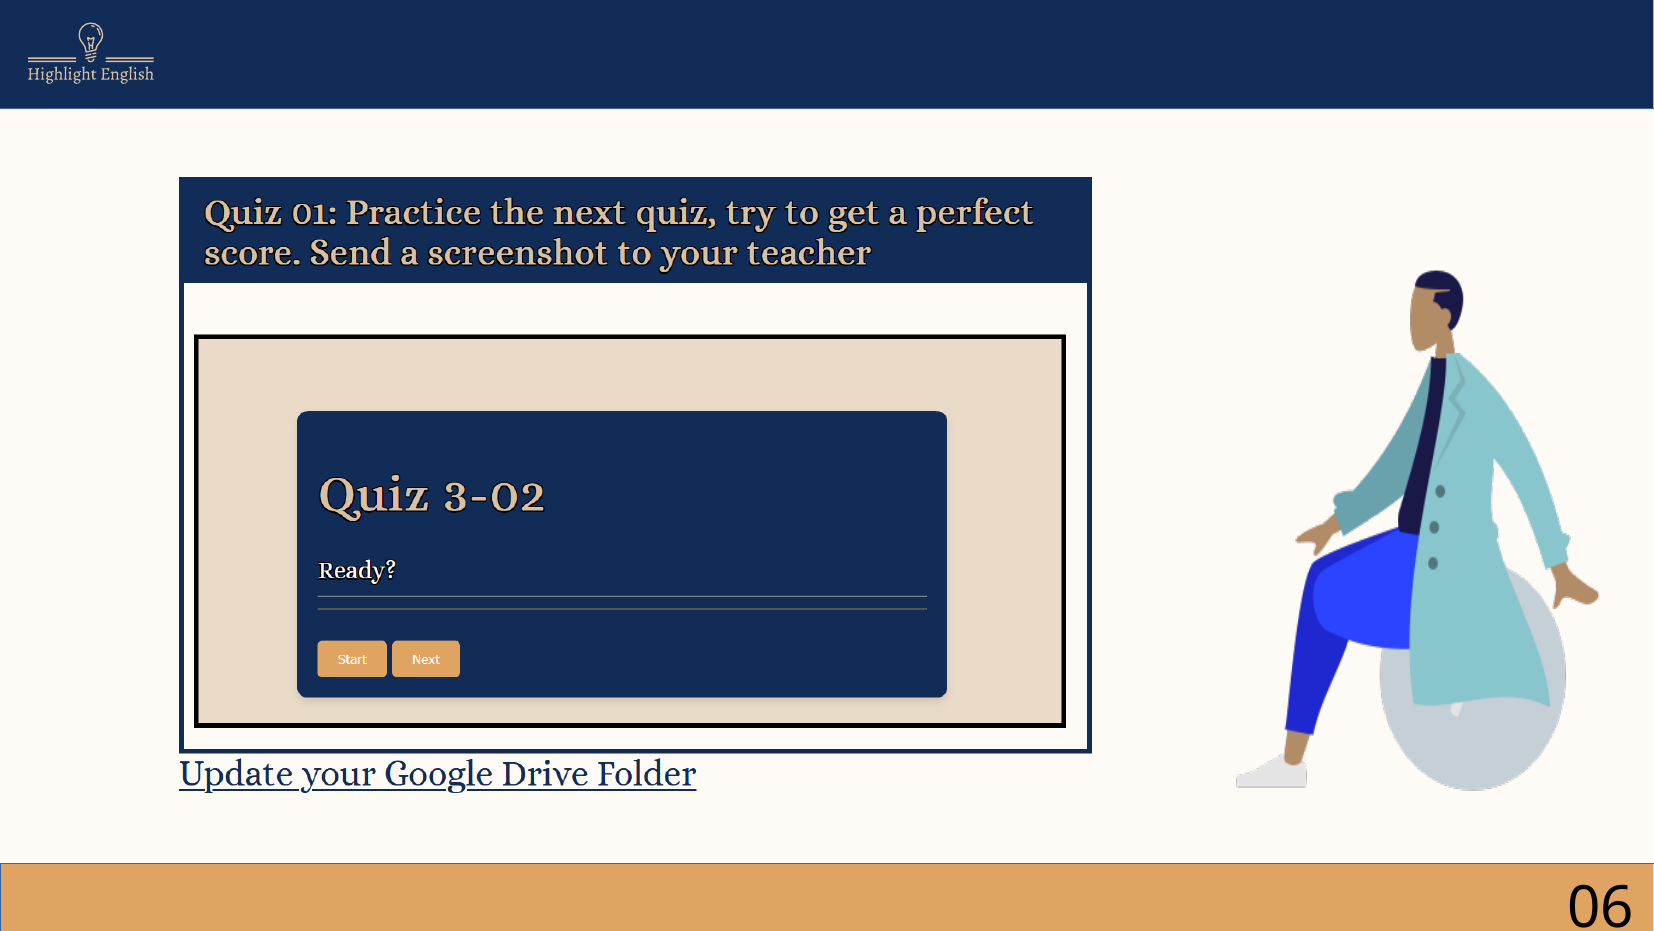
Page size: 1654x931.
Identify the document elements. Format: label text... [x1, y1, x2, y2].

text_box [1650, 863, 1654, 931]
text_box [0, 0, 1654, 109]
text_box 06 [1552, 858, 1650, 931]
picture [0, 10, 186, 87]
picture [174, 176, 1104, 803]
text_box [0, 863, 1552, 931]
picture [1215, 188, 1654, 814]
